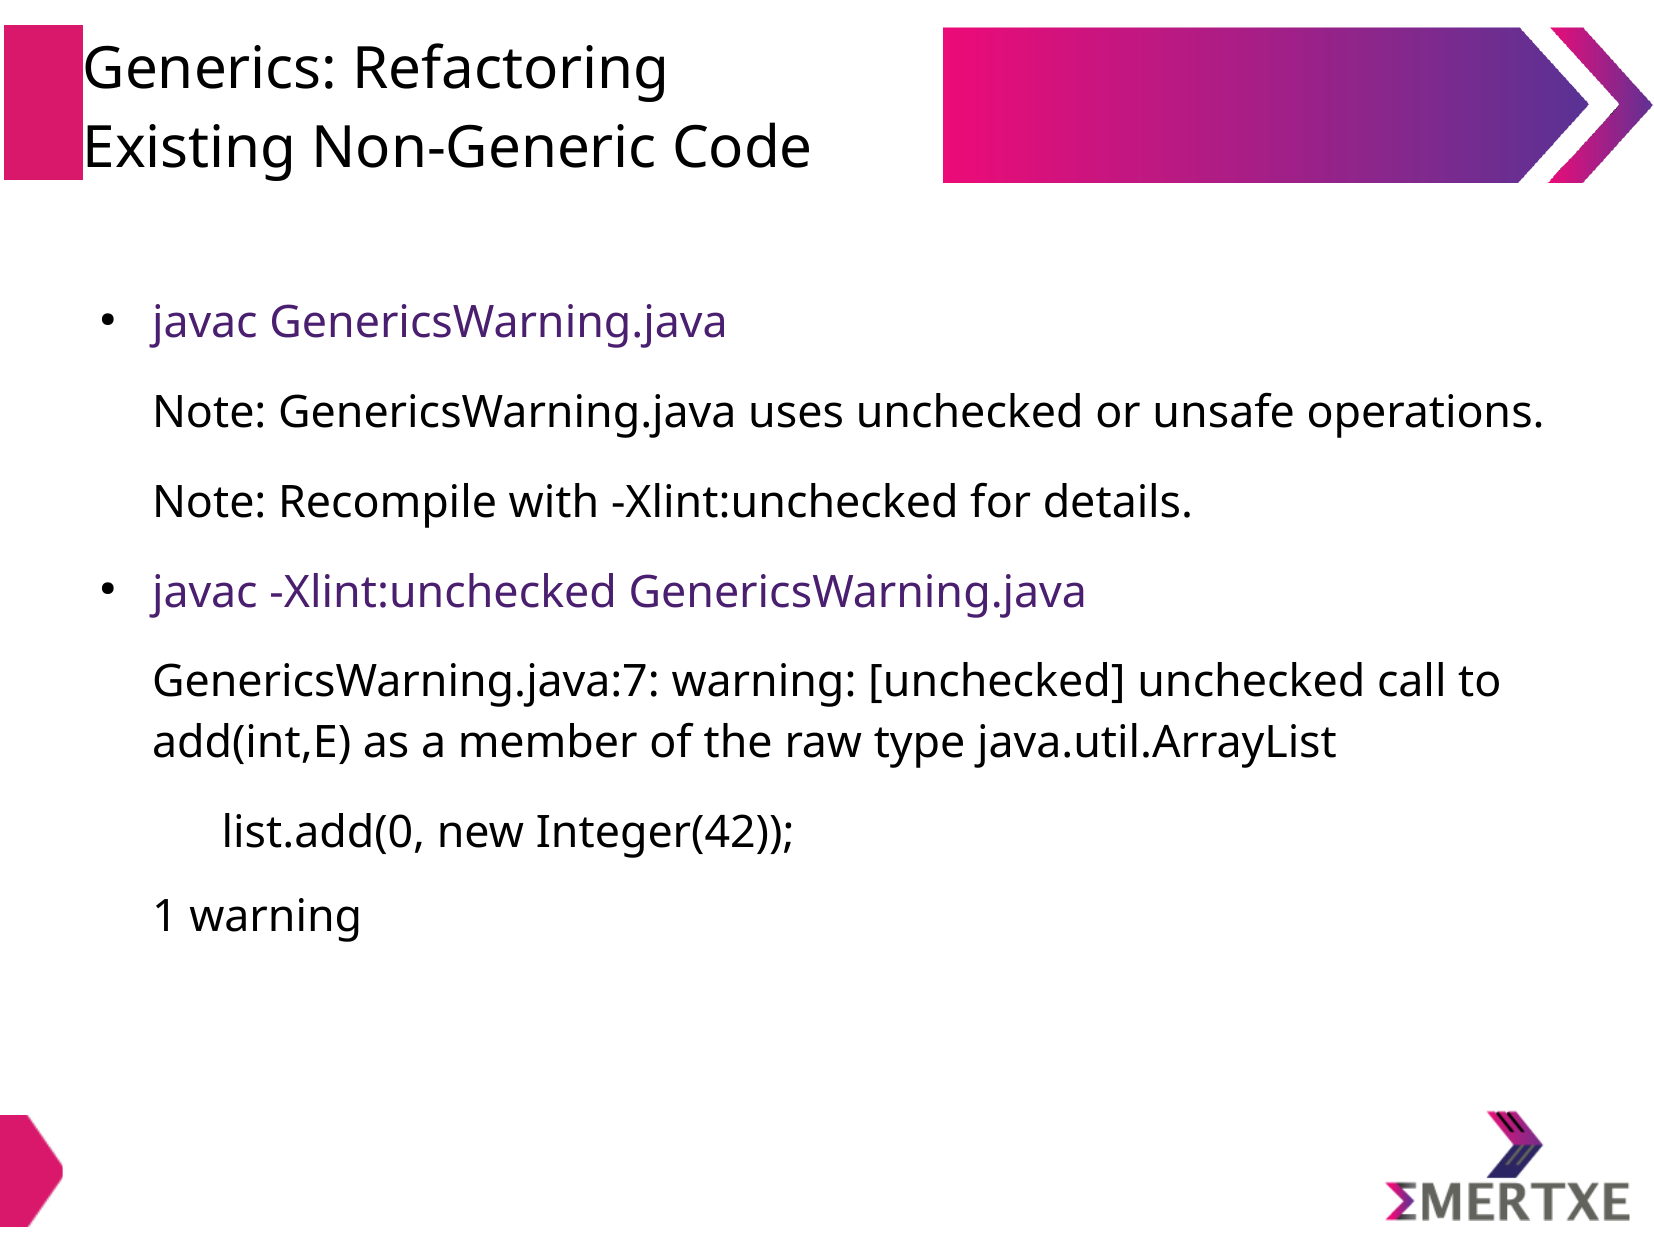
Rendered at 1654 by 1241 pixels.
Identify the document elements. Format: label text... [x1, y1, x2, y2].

picture [1385, 1107, 1631, 1221]
picture [1571, 27, 1653, 183]
title Generics: Refactoring Existing Non-Generic Code [82, 2, 1571, 210]
list javac GenericsWarning.java Note: GenericsWarning.java uses unchecked or unsafe operations. Note: Recompile with -Xlint:unchecked for details. javac -Xlint:unchecked GenericsWarning.java GenericsWarning.java:7: warning: [unchecked] unchecked call to add(int,E) as a member of the raw type java.util.ArrayList list.add(0, new Integer(42)); 1 warning [82, 290, 1571, 1010]
